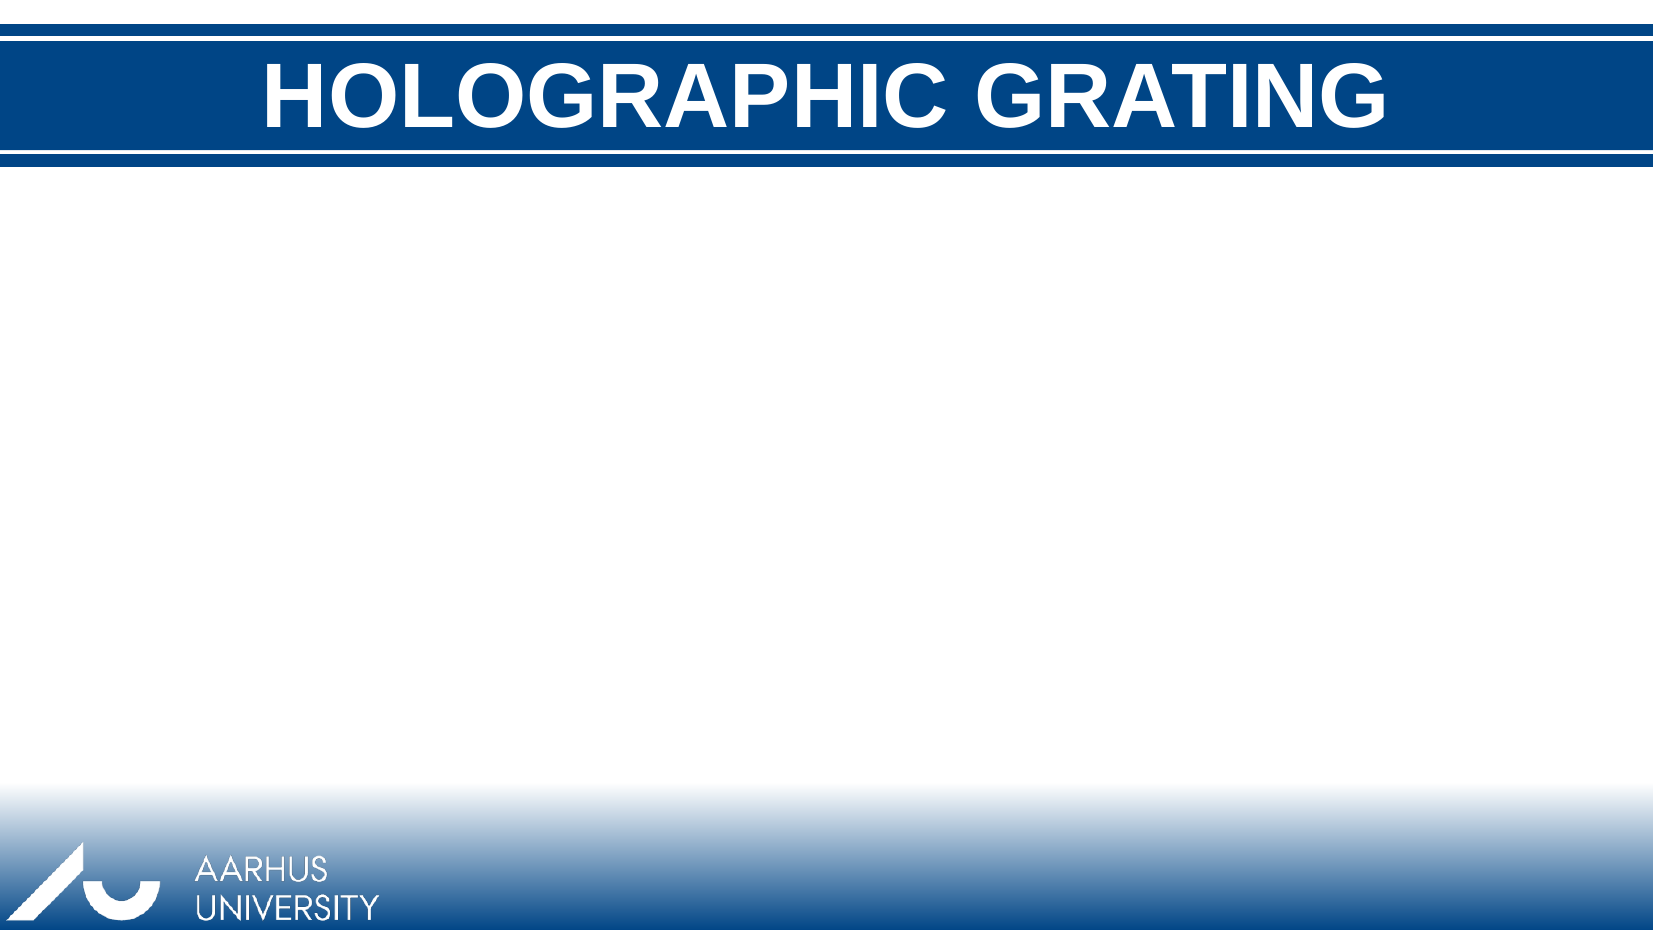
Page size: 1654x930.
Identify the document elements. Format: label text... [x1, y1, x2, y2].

picture [5, 841, 414, 928]
title HOLOGRAPHIC GRATING [0, 41, 1653, 151]
